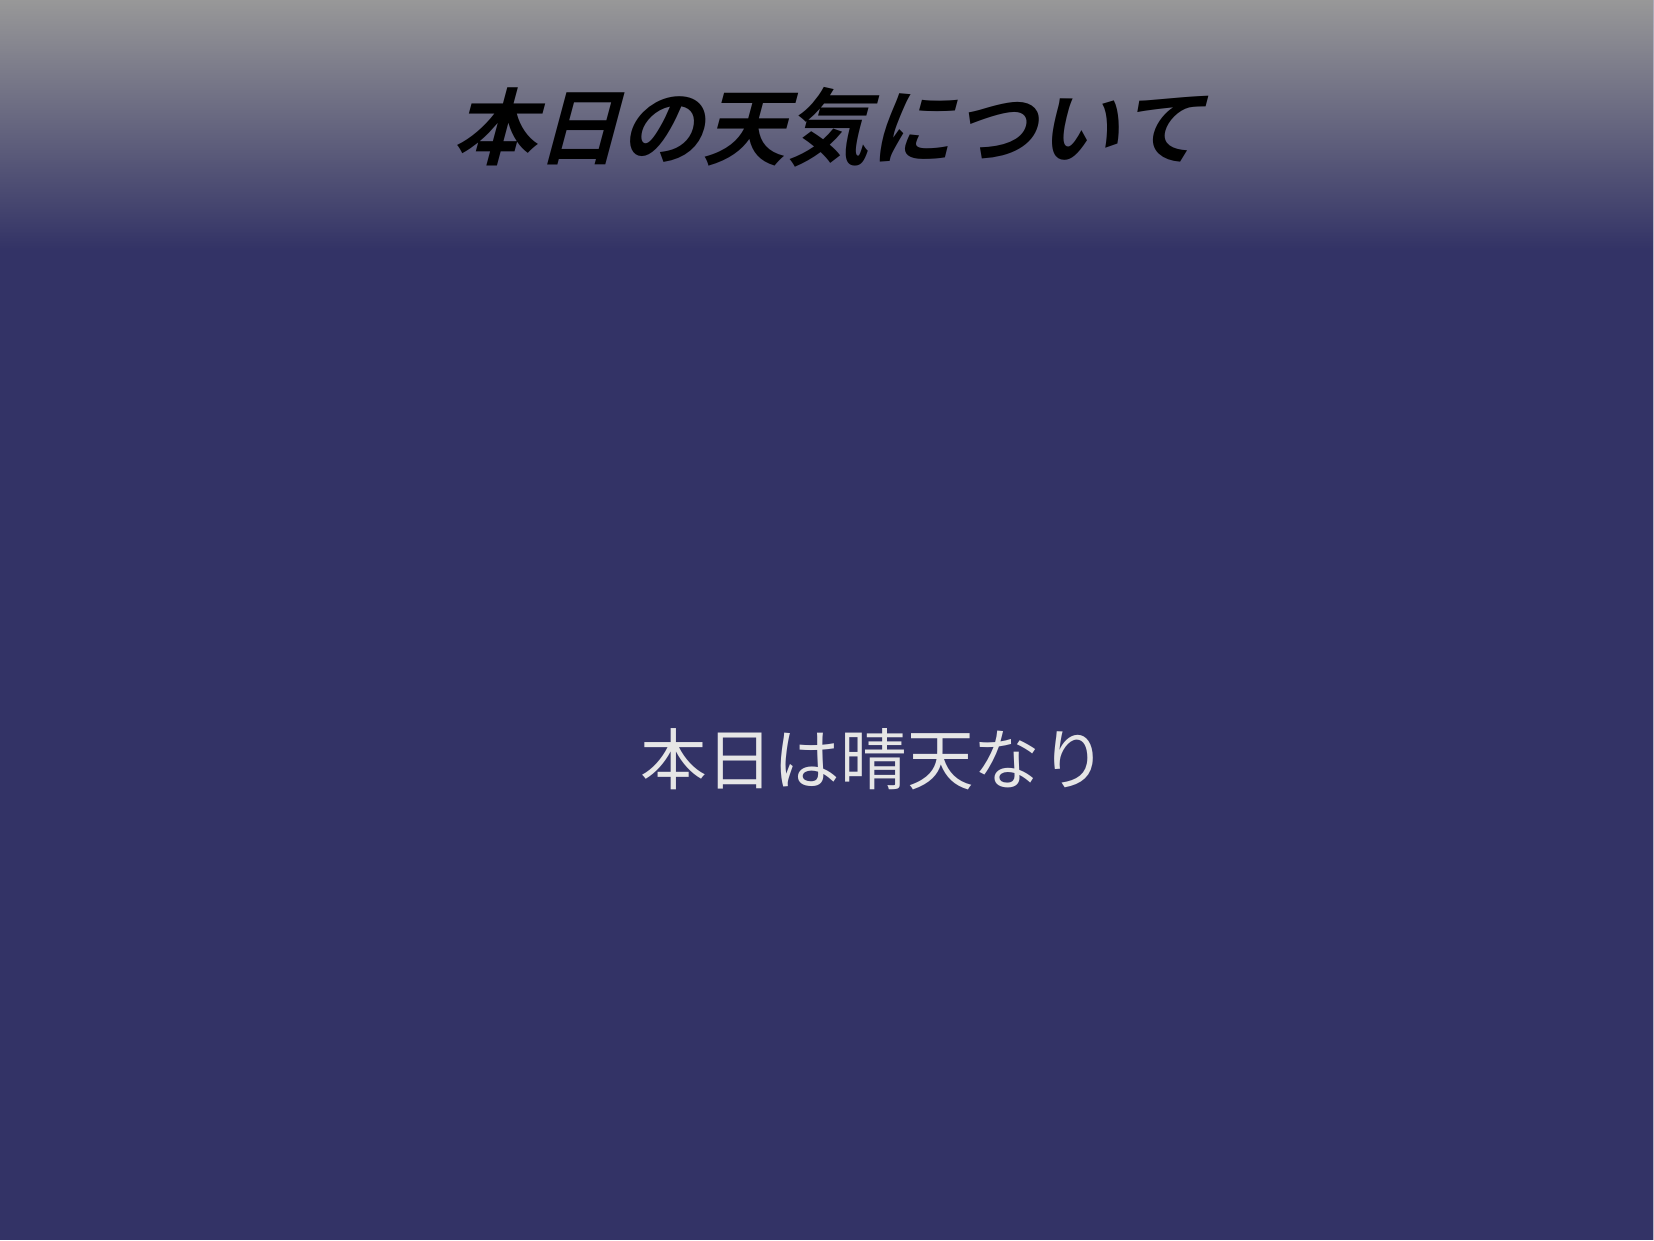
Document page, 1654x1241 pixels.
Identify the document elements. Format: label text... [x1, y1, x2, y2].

subtitle 本日は晴天なり [178, 364, 1570, 1147]
title 本日の天気について [121, 19, 1534, 227]
